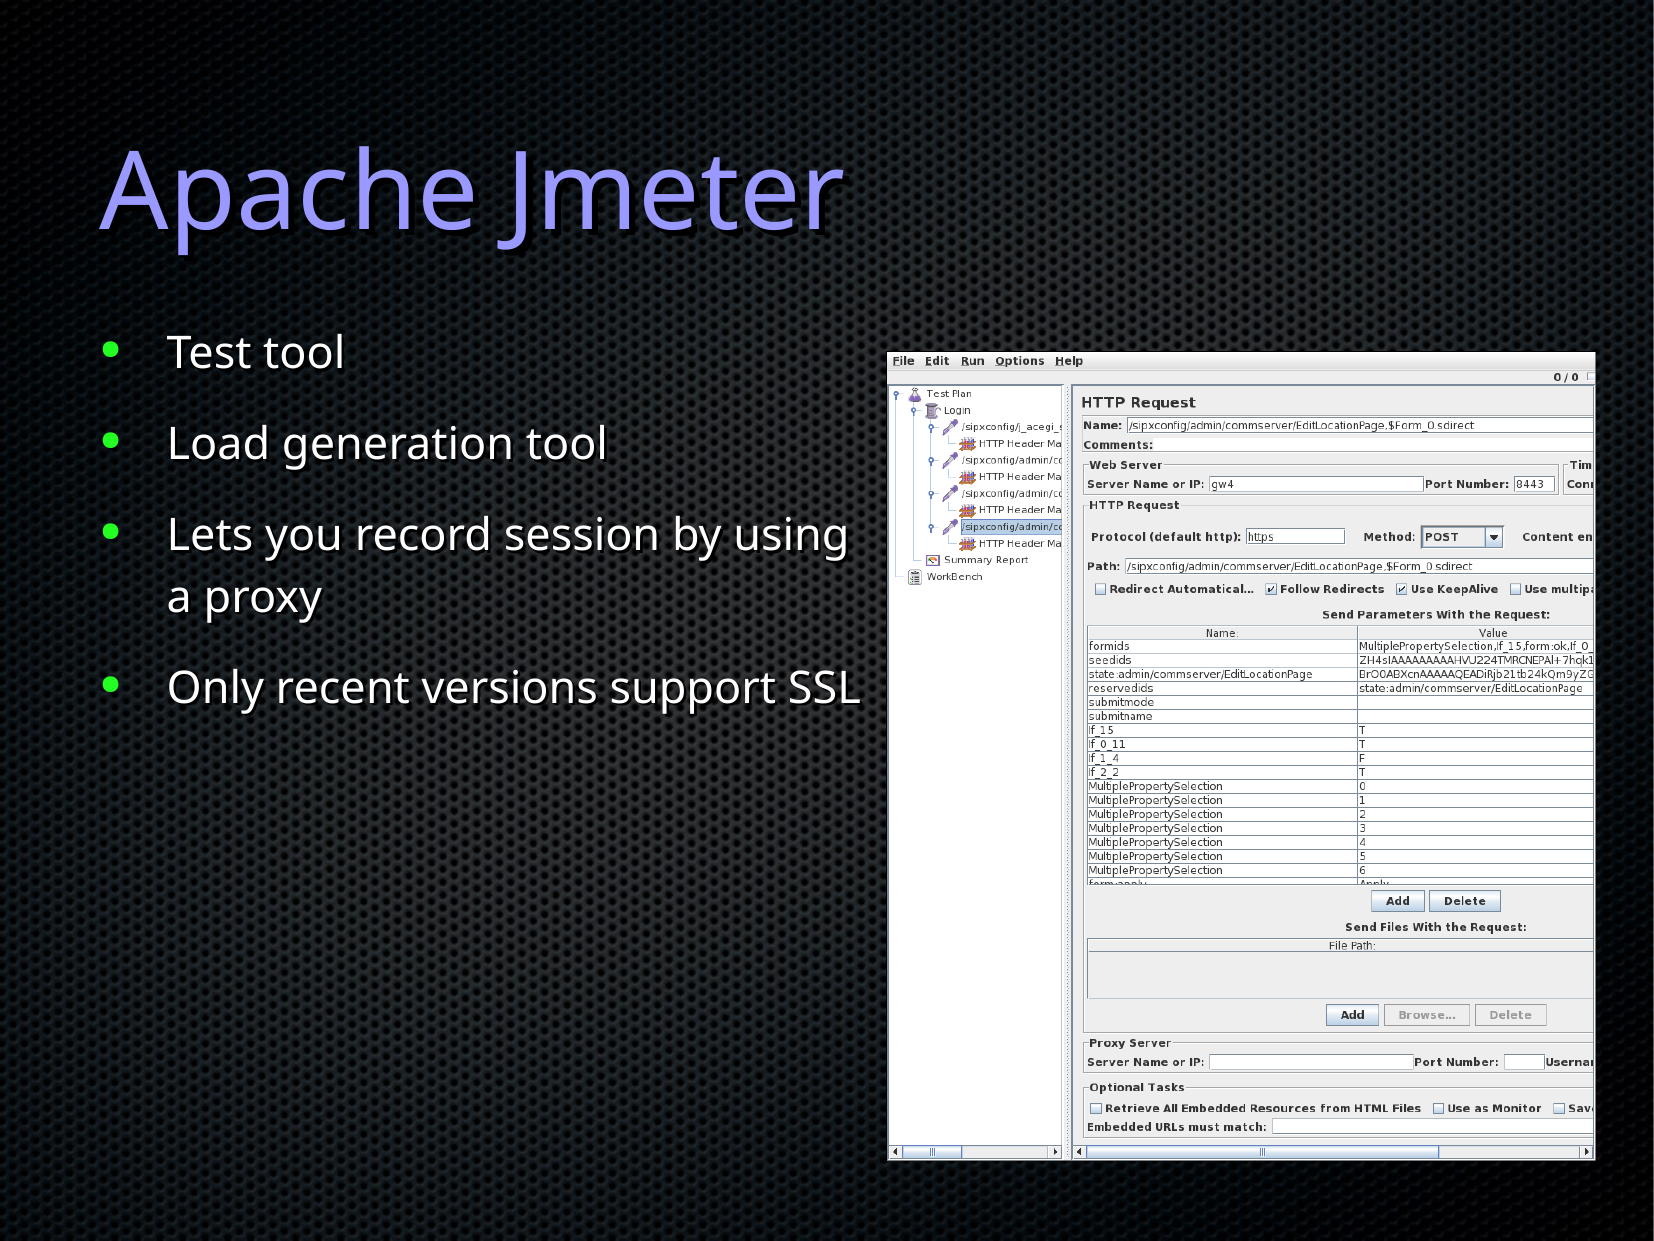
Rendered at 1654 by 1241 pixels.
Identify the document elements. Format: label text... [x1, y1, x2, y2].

list Test tool Load generation tool Lets you record session by using a proxy Only recent versions support SSL [100, 320, 866, 1191]
picture [0, 0, 1654, 1241]
title Apache Jmeter [100, 32, 1554, 343]
